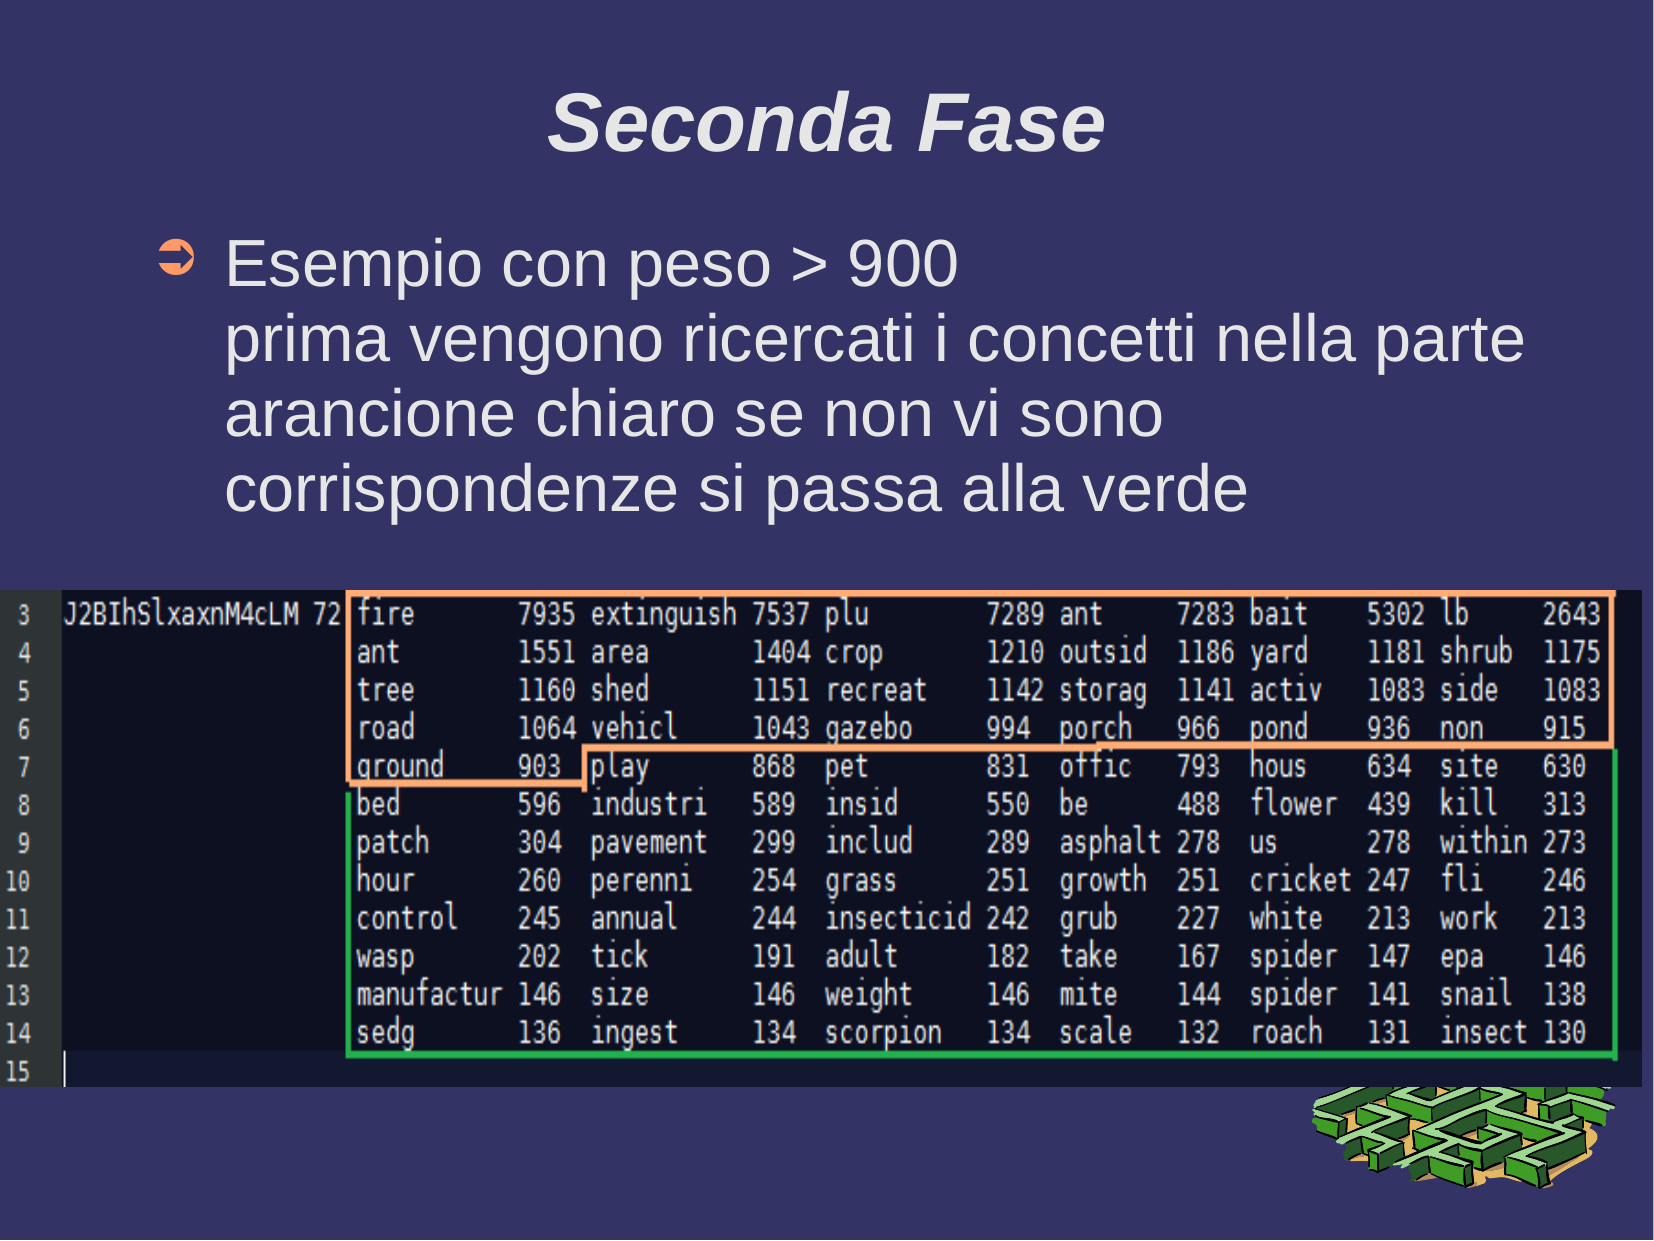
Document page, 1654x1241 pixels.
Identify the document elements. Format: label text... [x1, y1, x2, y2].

title Seconda Fase [121, 19, 1534, 227]
picture [0, 590, 1642, 1087]
list Esempio con peso > 900 prima vengono ricercati i concetti nella parte arancione chiaro se non vi sono corrispondenze si passa alla verde [141, 226, 1533, 590]
